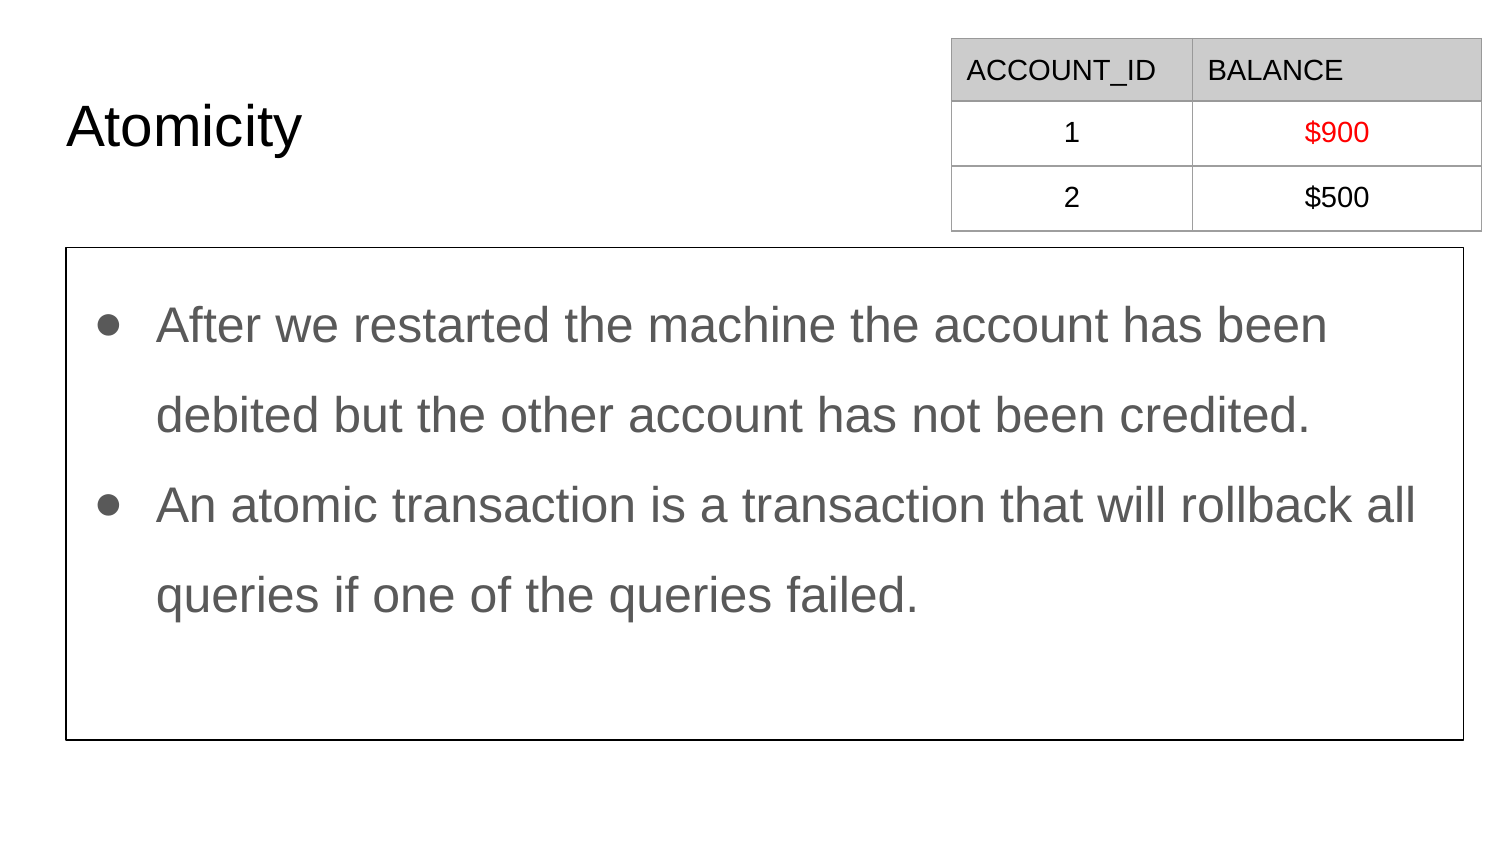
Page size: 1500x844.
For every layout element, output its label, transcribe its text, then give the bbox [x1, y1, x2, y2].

list After we restarted the machine the account has been debited but the other account has not been credited. An atomic transaction is a transaction that will rollback all queries if one of the queries failed. [65, 247, 1464, 741]
table_cell $500 [1193, 167, 1481, 230]
table_header ACCOUNT_ID [952, 39, 1192, 100]
table_cell 1 [952, 102, 1192, 165]
table_header BALANCE [1193, 39, 1481, 100]
table_cell 2 [952, 167, 1192, 230]
title Atomicity [51, 72, 622, 167]
table_cell $900 [1193, 102, 1481, 165]
